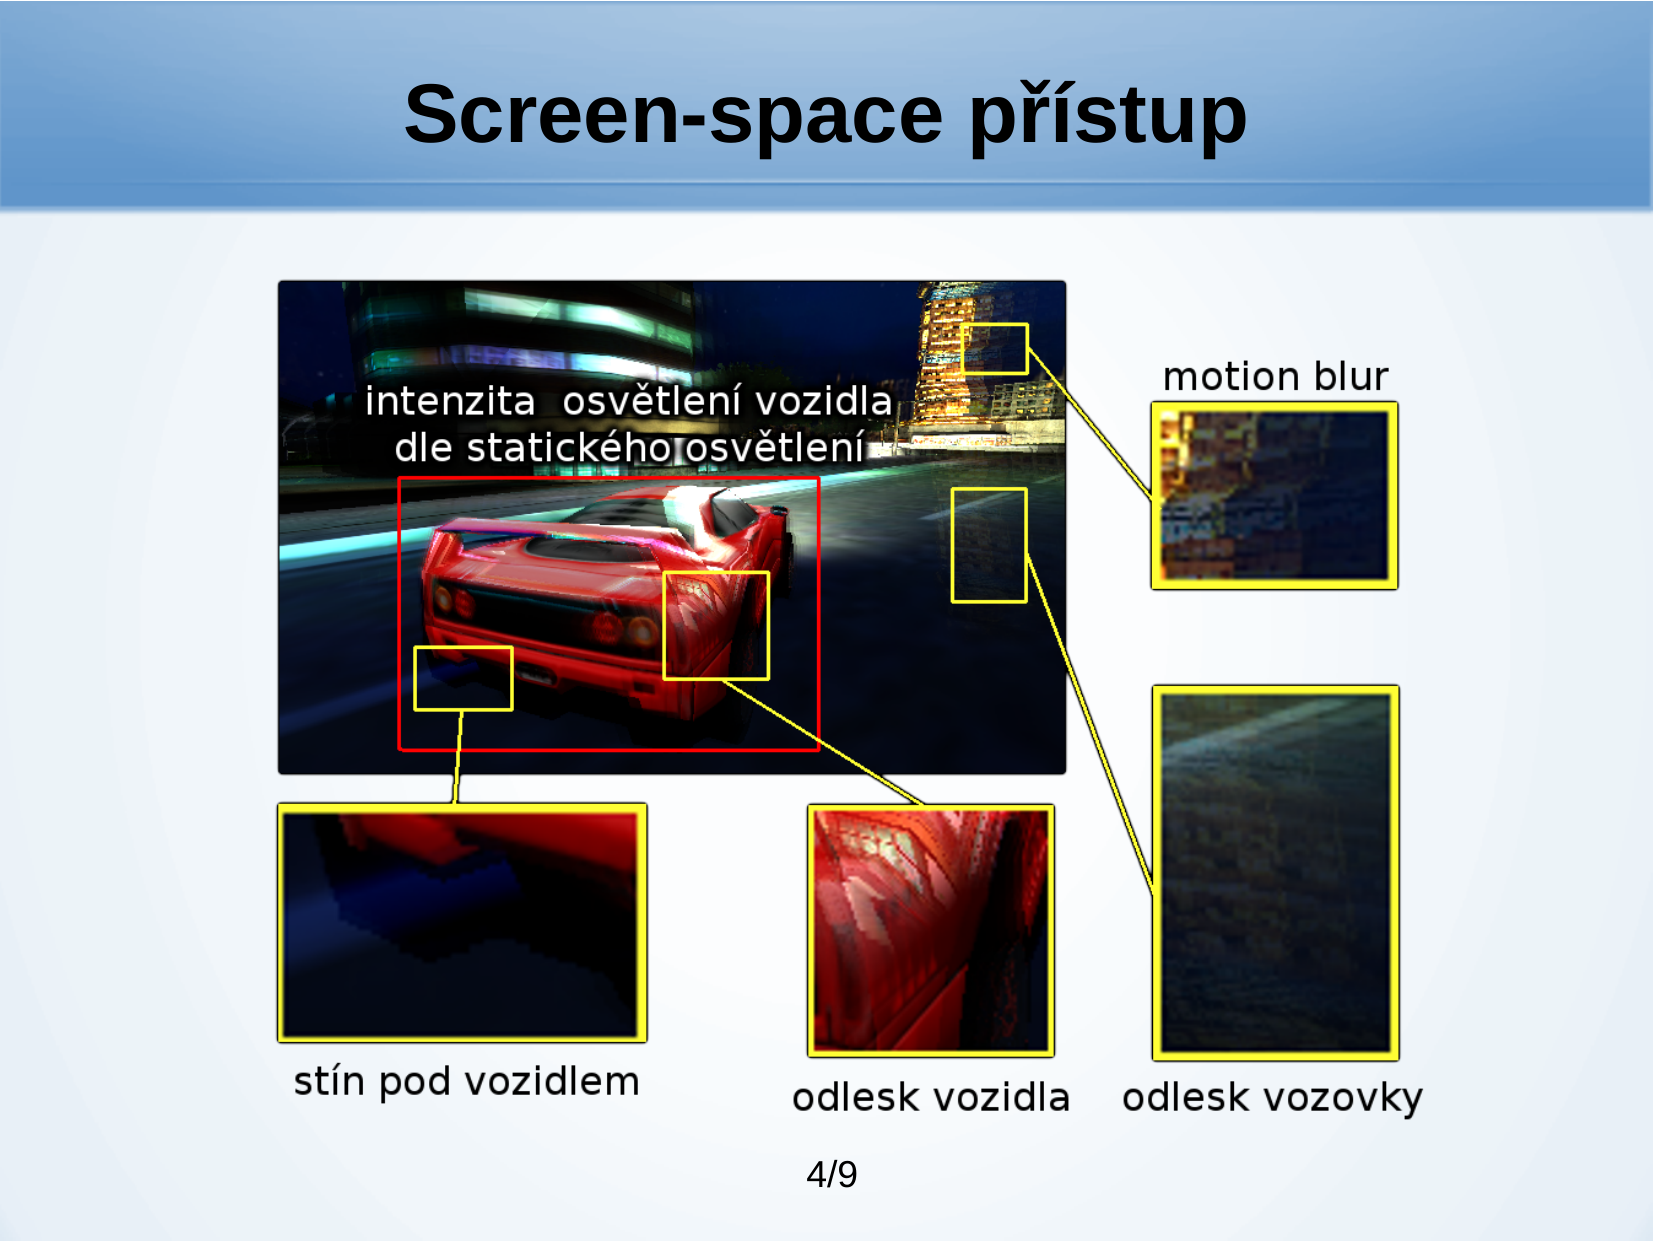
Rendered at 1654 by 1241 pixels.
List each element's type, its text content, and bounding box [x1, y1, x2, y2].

title Screen-space přístup [82, 49, 1571, 179]
picture [0, 1, 1653, 1241]
text_box <number>/9 [590, 1145, 1074, 1216]
